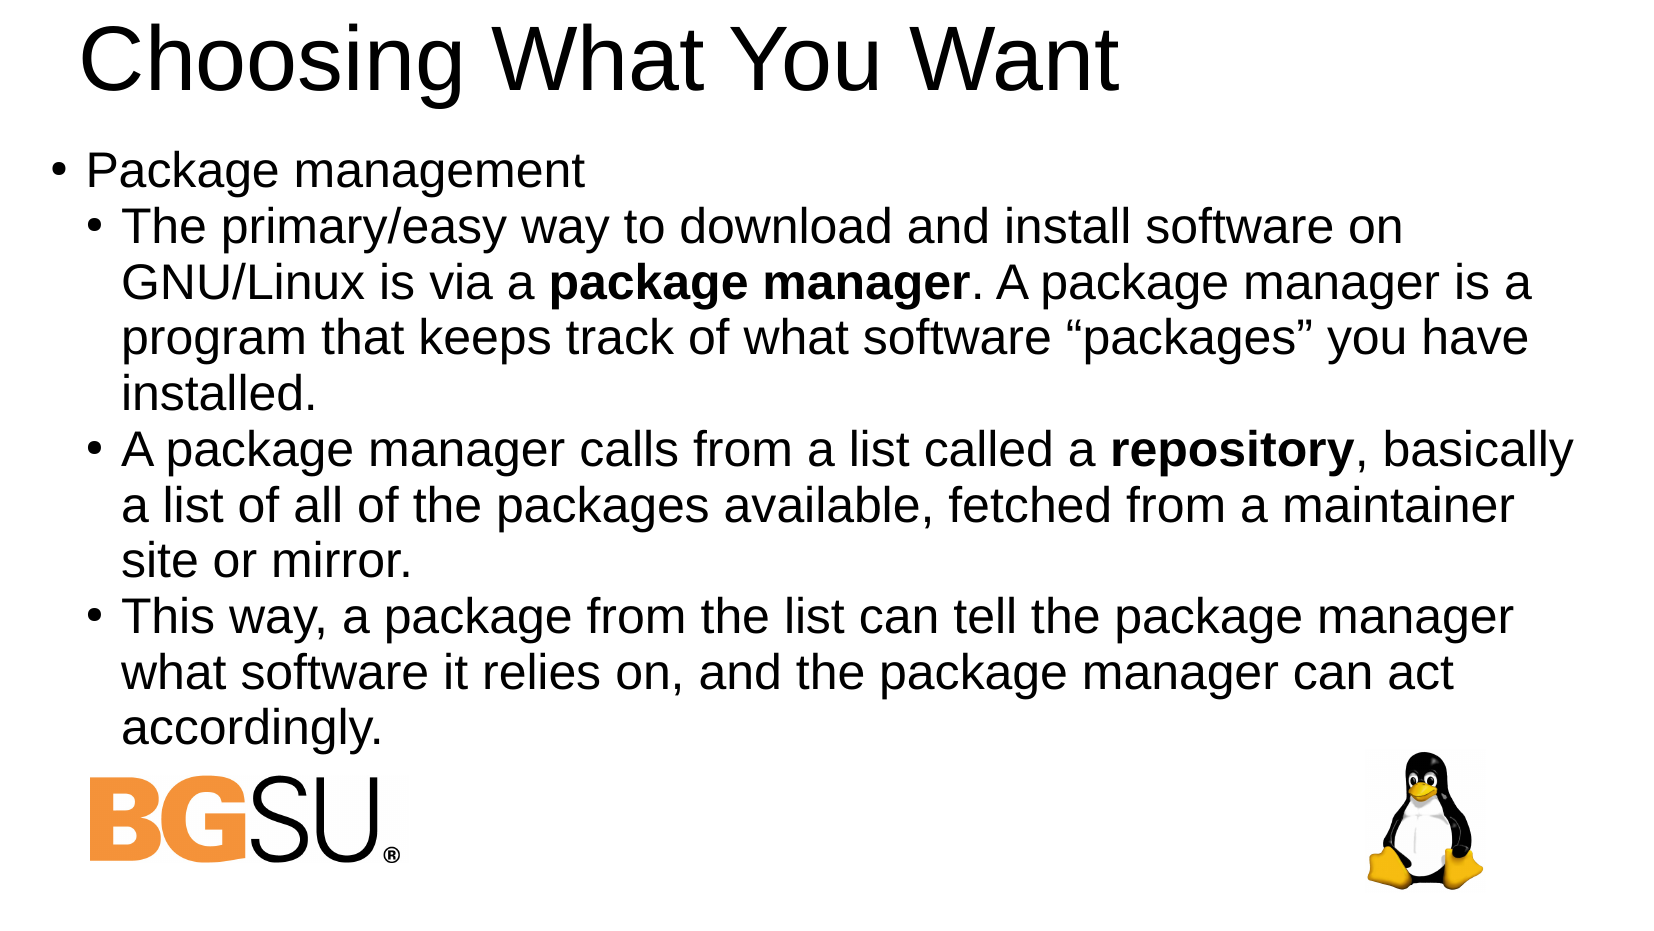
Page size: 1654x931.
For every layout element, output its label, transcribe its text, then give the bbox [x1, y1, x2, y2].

text_box Package management The primary/easy way to download and install software on GNU/Linux is via a package manager. A package manager is a program that keeps track of what software “packages” you have installed. A package manager calls from a list called a repository, basically a list of all of the packages available, fetched from a maintainer site or mirror. This way, a package from the list can tell the package manager what software it relies on, and the package manager can act accordingly. [0, 135, 1614, 764]
picture [1365, 764, 1486, 893]
picture [90, 775, 409, 863]
text_box Choosing What You Want [0, 0, 1201, 135]
